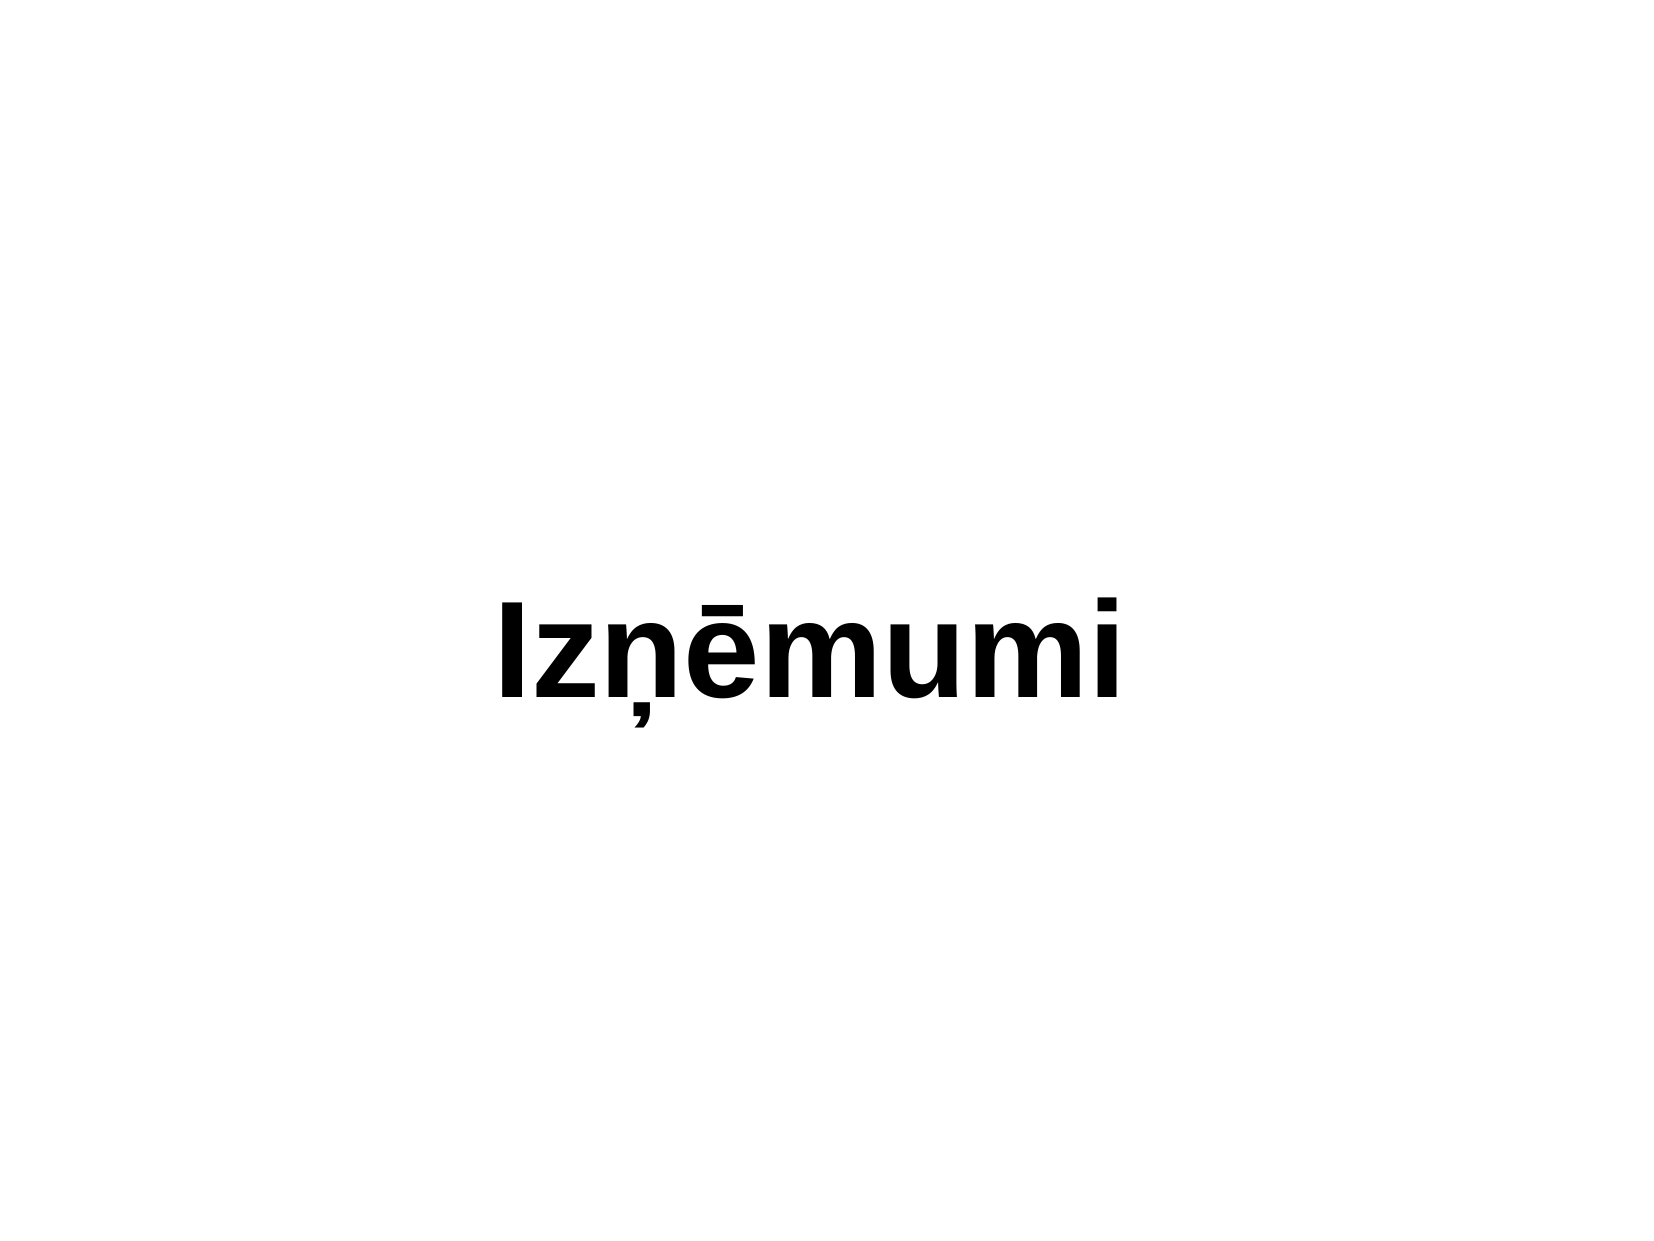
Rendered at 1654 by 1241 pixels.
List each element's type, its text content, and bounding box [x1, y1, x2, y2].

subtitle Izņēmumi [82, 290, 1538, 1010]
